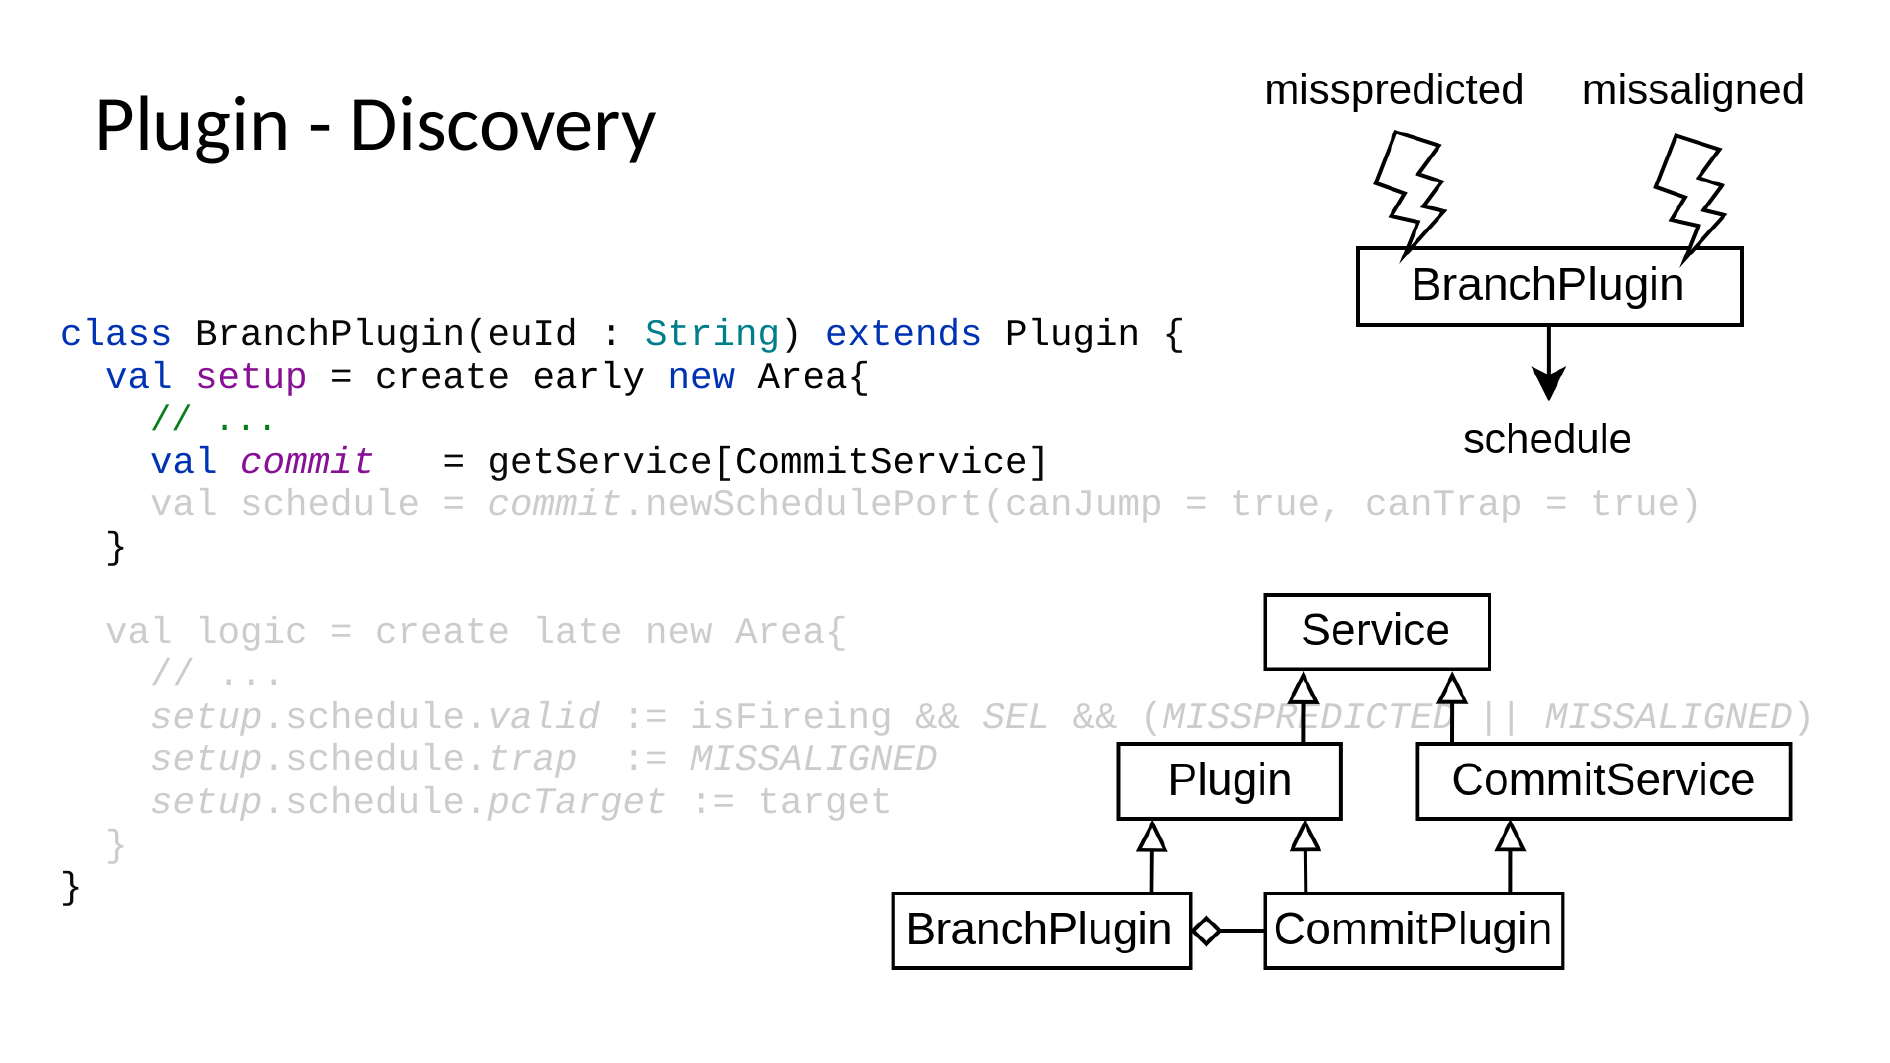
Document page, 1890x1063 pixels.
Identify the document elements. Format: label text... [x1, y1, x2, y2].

picture [852, 555, 1831, 1007]
title Plugin - Discovery [94, 42, 1225, 220]
text_box class BranchPlugin(euId : String) extends Plugin { val setup = create early new Area{ // ... val commit = getService[CommitService] val schedule = commit.newSchedulePort(canJump = true, canTrap = true) } val logic = create late new Area{ // ... setup.schedule.valid := isFireing && SEL && (MISSPREDICTED || MISSALIGNED) setup.schedule.trap := MISSALIGNED setup.schedule.pcTarget := target } } [45, 307, 1890, 1003]
picture [1225, 11, 1843, 522]
